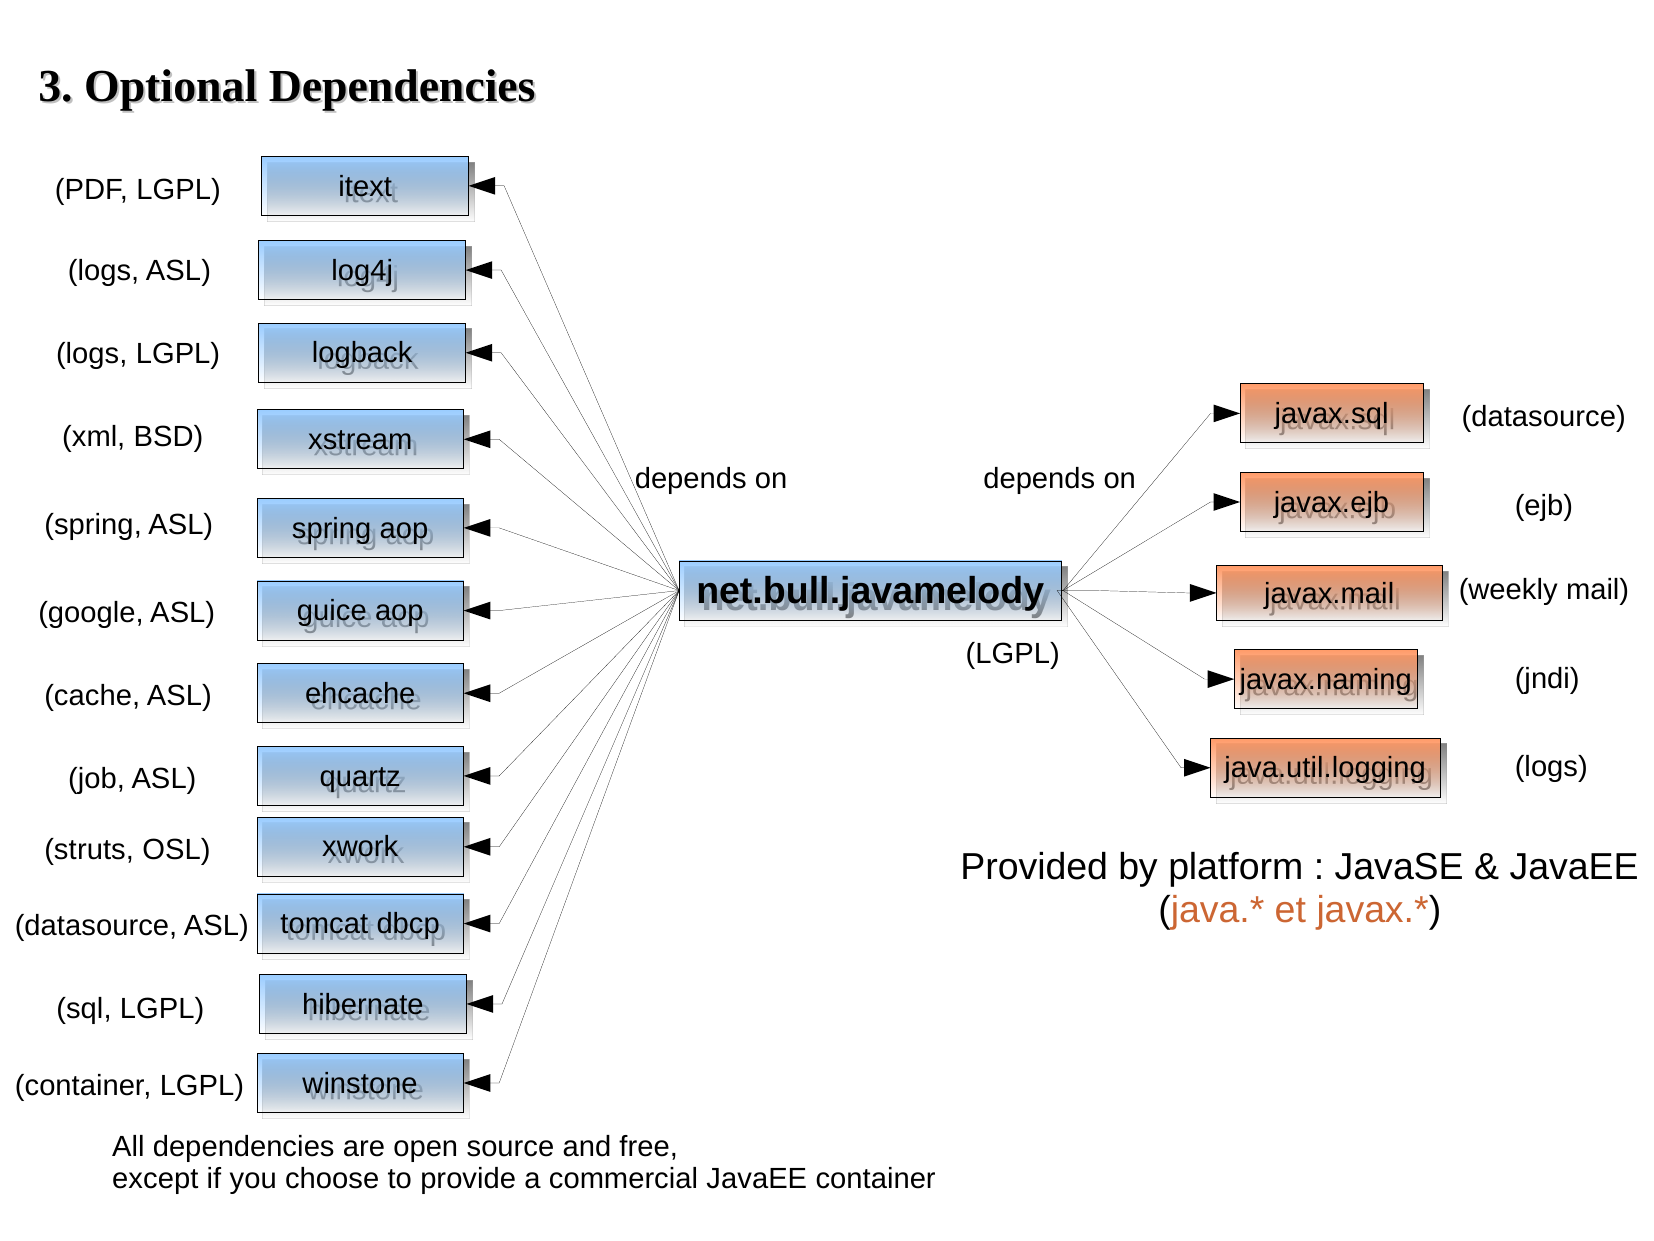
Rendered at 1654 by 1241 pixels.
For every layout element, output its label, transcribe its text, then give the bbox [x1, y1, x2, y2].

text_box depends on [620, 461, 639, 502]
text_box itext [261, 156, 469, 216]
text_box (logs, LGPL) [41, 329, 236, 377]
text_box (job, ASL) [53, 754, 212, 802]
text_box (logs) [1500, 742, 1603, 791]
text_box javax.naming [1234, 649, 1418, 709]
text_box guice aop [257, 581, 464, 641]
text_box (cache, ASL) [29, 671, 228, 720]
text_box depends on [968, 454, 1152, 502]
text_box 3. Optional Dependencies [23, 53, 551, 120]
text_box (spring, ASL) [29, 500, 229, 548]
text_box log4j [258, 240, 466, 300]
text_box quartz [257, 746, 464, 806]
text_box All dependencies are open source and free, except if you choose to provide a commercial JavaEE container [97, 1122, 950, 1203]
text_box java.util.logging [1210, 738, 1441, 798]
text_box (datasource) [1446, 392, 1642, 440]
text_box (google, ASL) [23, 588, 231, 637]
text_box (logs, ASL) [53, 246, 227, 295]
text_box javax.ejb [1240, 472, 1424, 532]
text_box (xml, BSD) [47, 407, 218, 466]
text_box xwork [257, 817, 464, 877]
text_box ehcache [257, 663, 464, 723]
text_box (LGPL) [950, 630, 1075, 678]
text_box xstream [257, 409, 464, 469]
text_box (container, LGPL) [0, 1061, 260, 1109]
text_box logback [258, 323, 466, 383]
text_box depends on [620, 454, 803, 502]
text_box (sql, LGPL) [41, 984, 220, 1033]
text_box (PDF, LGPL) [40, 153, 236, 225]
text_box winstone [257, 1053, 464, 1113]
text_box javax.sql [1240, 383, 1424, 443]
text_box (struts, OSL) [29, 825, 226, 873]
text_box (jndi) [1500, 654, 1595, 702]
text_box javax.mail [1216, 565, 1443, 621]
text_box (datasource, ASL) [0, 901, 265, 950]
text_box (weekly mail) [1444, 565, 1644, 614]
text_box spring aop [257, 498, 464, 558]
text_box (ejb) [1500, 481, 1589, 530]
text_box hibernate [259, 974, 467, 1034]
text_box tomcat dbcp [257, 894, 464, 954]
text_box Provided by platform : JavaSE & JavaEE (java.* et javax.*) [945, 838, 1654, 938]
text_box net.bull.javamelody [679, 561, 1062, 621]
